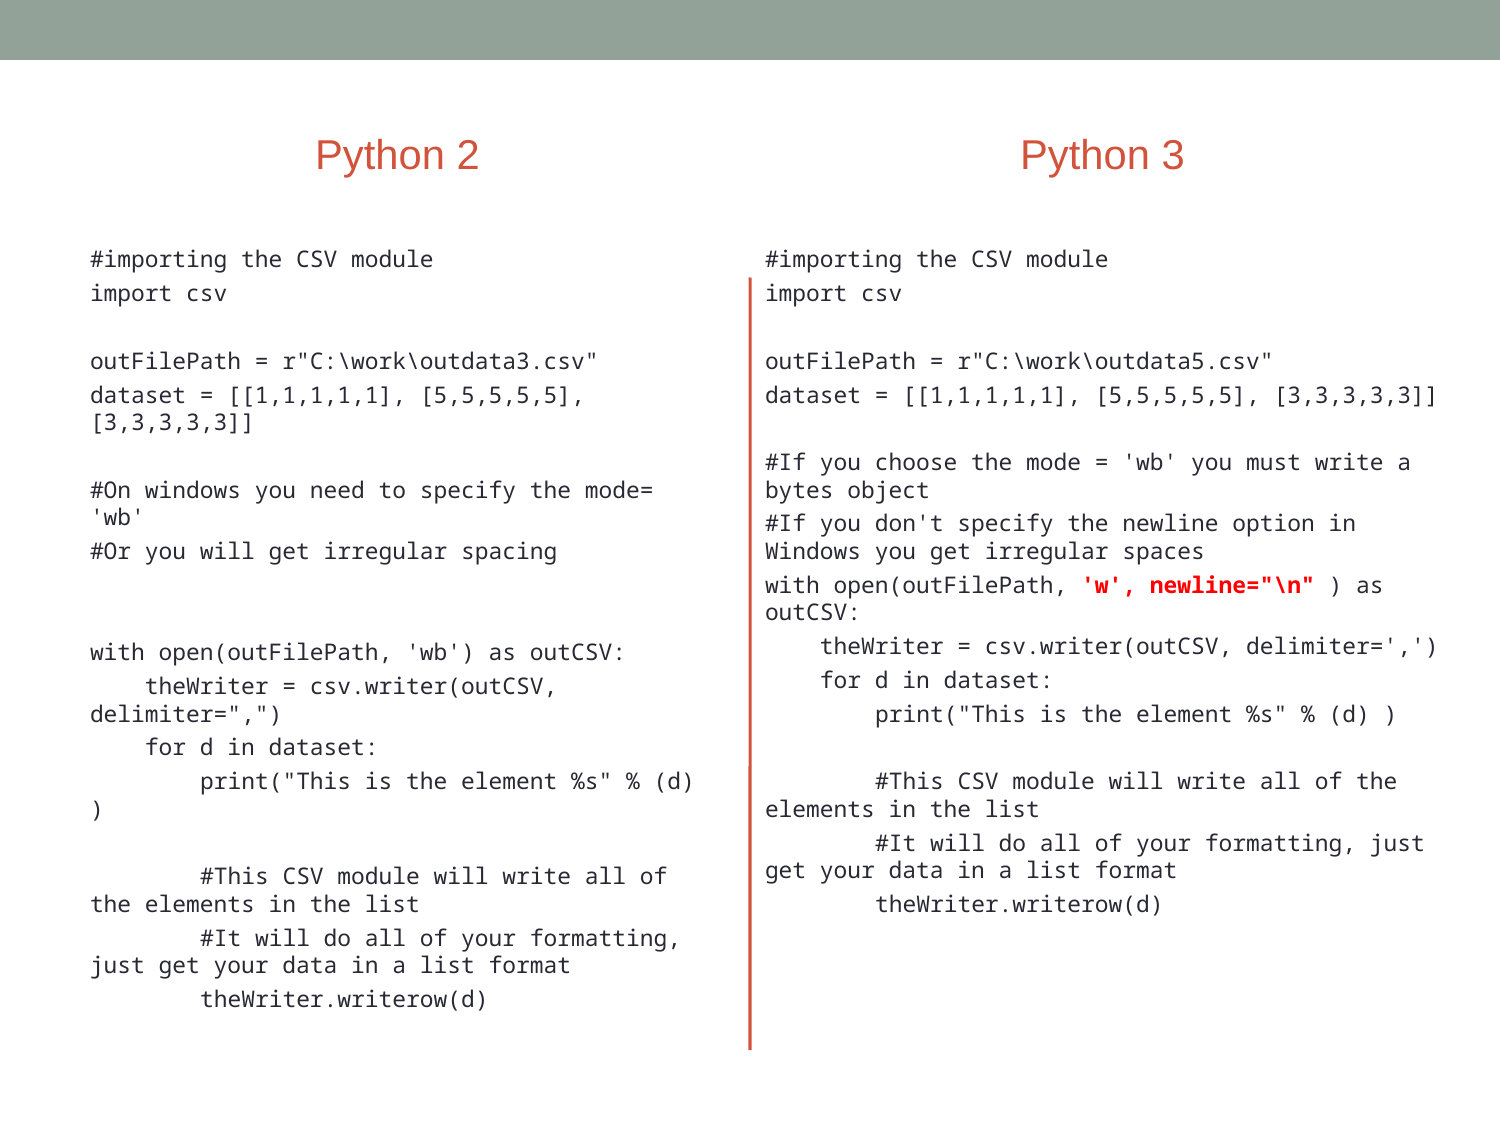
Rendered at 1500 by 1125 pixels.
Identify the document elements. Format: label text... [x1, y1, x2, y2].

list #importing the CSV module import csv outFilePath = r"C:\work\outdata5.csv" dataset = [[1,1,1,1,1], [5,5,5,5,5], [3,3,3,3,3]] #If you choose the mode = 'wb' you must write a bytes object #If you don't specify the newline option in Windows you get irregular spaces with open(outFilePath, 'w', newline="\n" ) as outCSV: theWriter = csv.writer(outCSV, delimiter=',') for d in dataset: print("This is the element %s" % (d) ) #This CSV module will write all of the elements in the list #It will do all of your formatting, just get your data in a list format theWriter.writerow(d) [750, 237, 1471, 1049]
list Python 2 [75, 99, 721, 205]
list Python 3 [780, 99, 1426, 205]
list #importing the CSV module import csv outFilePath = r"C:\work\outdata3.csv" dataset = [[1,1,1,1,1], [5,5,5,5,5], [3,3,3,3,3]] #On windows you need to specify the mode= 'wb' #Or you will get irregular spacing with open(outFilePath, 'wb') as outCSV: theWriter = csv.writer(outCSV, delimiter=",") for d in dataset: print("This is the element %s" % (d) ) #This CSV module will write all of the elements in the list #It will do all of your formatting, just get your data in a list format theWriter.writerow(d) [75, 237, 721, 1049]
